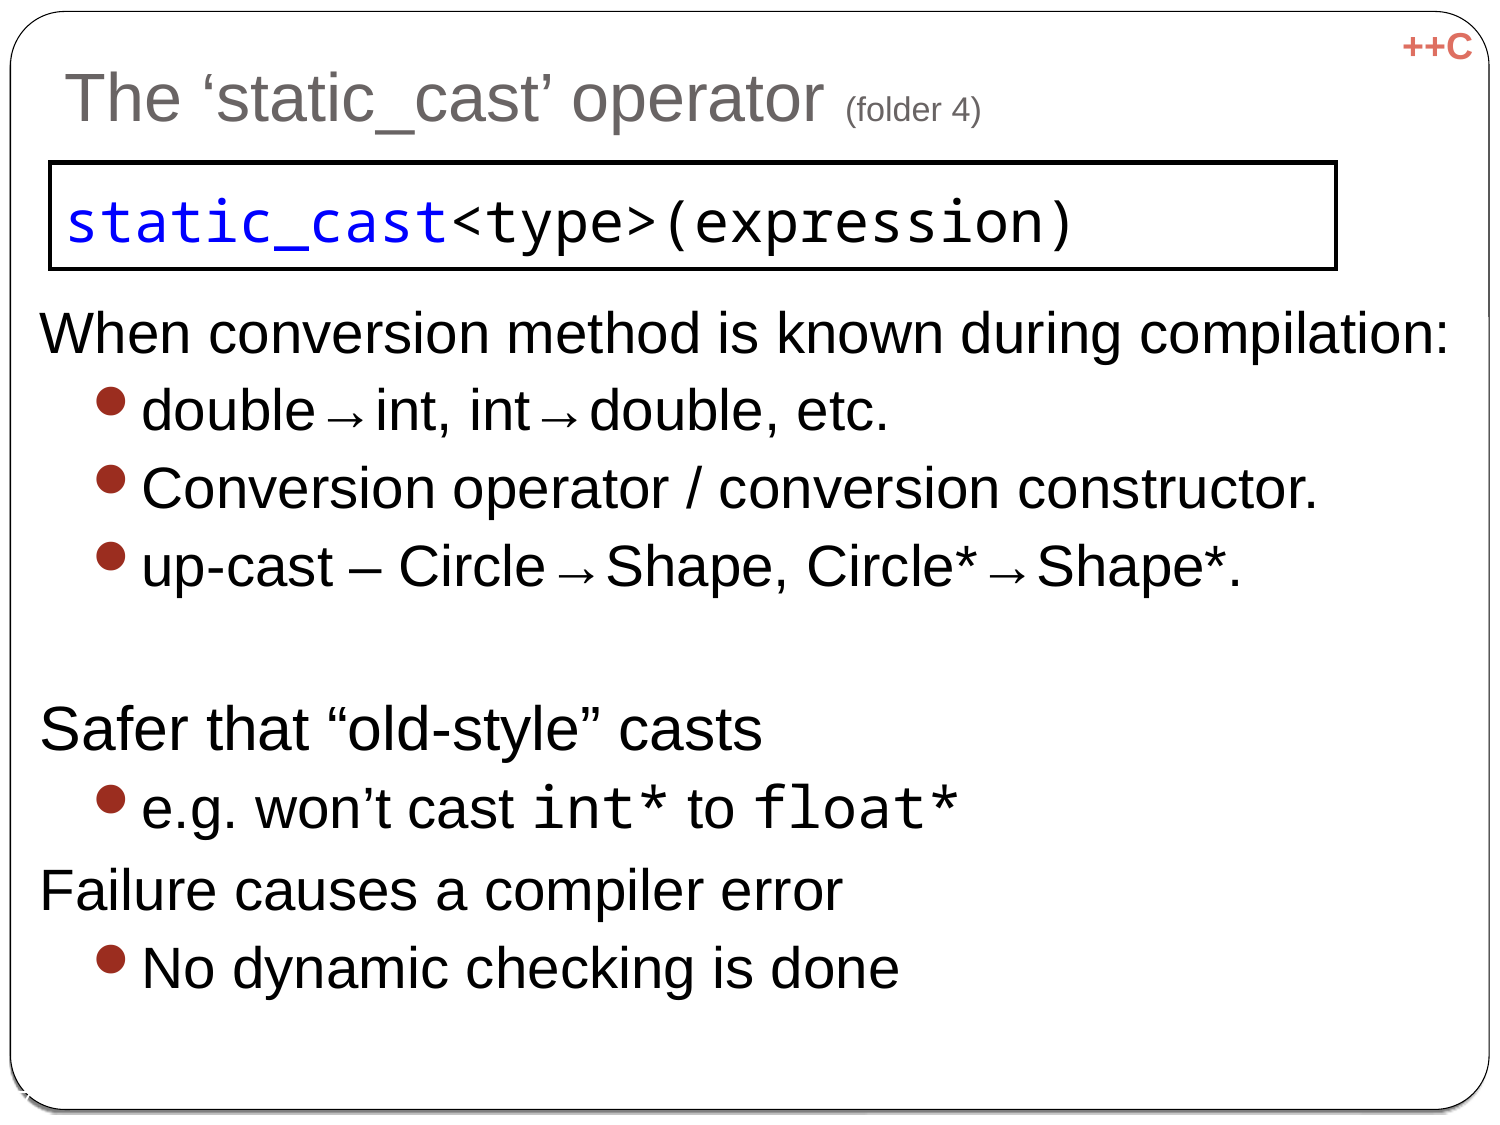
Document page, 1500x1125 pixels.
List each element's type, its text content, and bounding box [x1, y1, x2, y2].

title The ‘static_cast’ operator (folder 4) [50, 45, 1450, 150]
slide_number <number> [0, 1074, 50, 1125]
list When conversion method is known during compilation: double→int, int→double, etc. Conversion operator / conversion constructor. up-cast – Circle→Shape, Circle*→Shape*. Safer that “old-style” casts e.g. won’t cast int* to float* Failure causes a compiler error No dynamic checking is done [24, 287, 1475, 1100]
text_box static_cast<type>(expression) [50, 162, 1336, 269]
